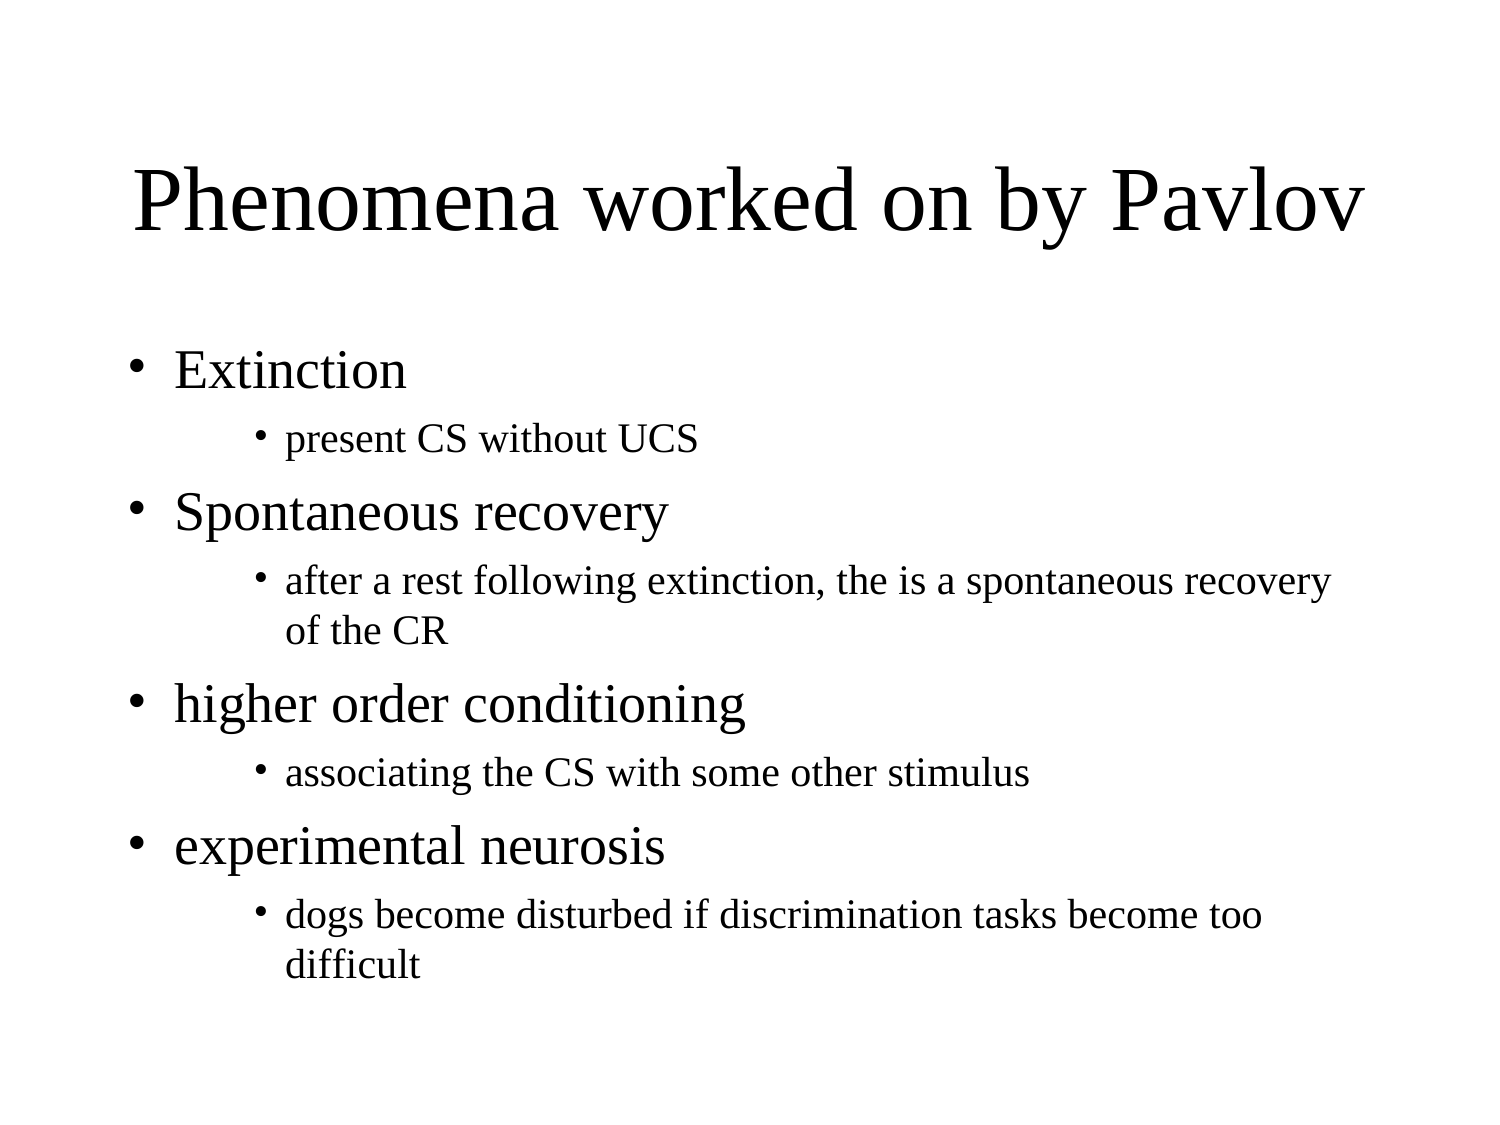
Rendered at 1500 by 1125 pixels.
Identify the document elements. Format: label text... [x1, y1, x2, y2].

list Extinction present CS without UCS Spontaneous recovery after a rest following extinction, the is a spontaneous recovery of the CR higher order conditioning associating the CS with some other stimulus experimental neurosis dogs become disturbed if discrimination tasks become too difficult [112, 324, 1388, 1000]
title Phenomena worked on by Pavlov [112, 99, 1388, 288]
